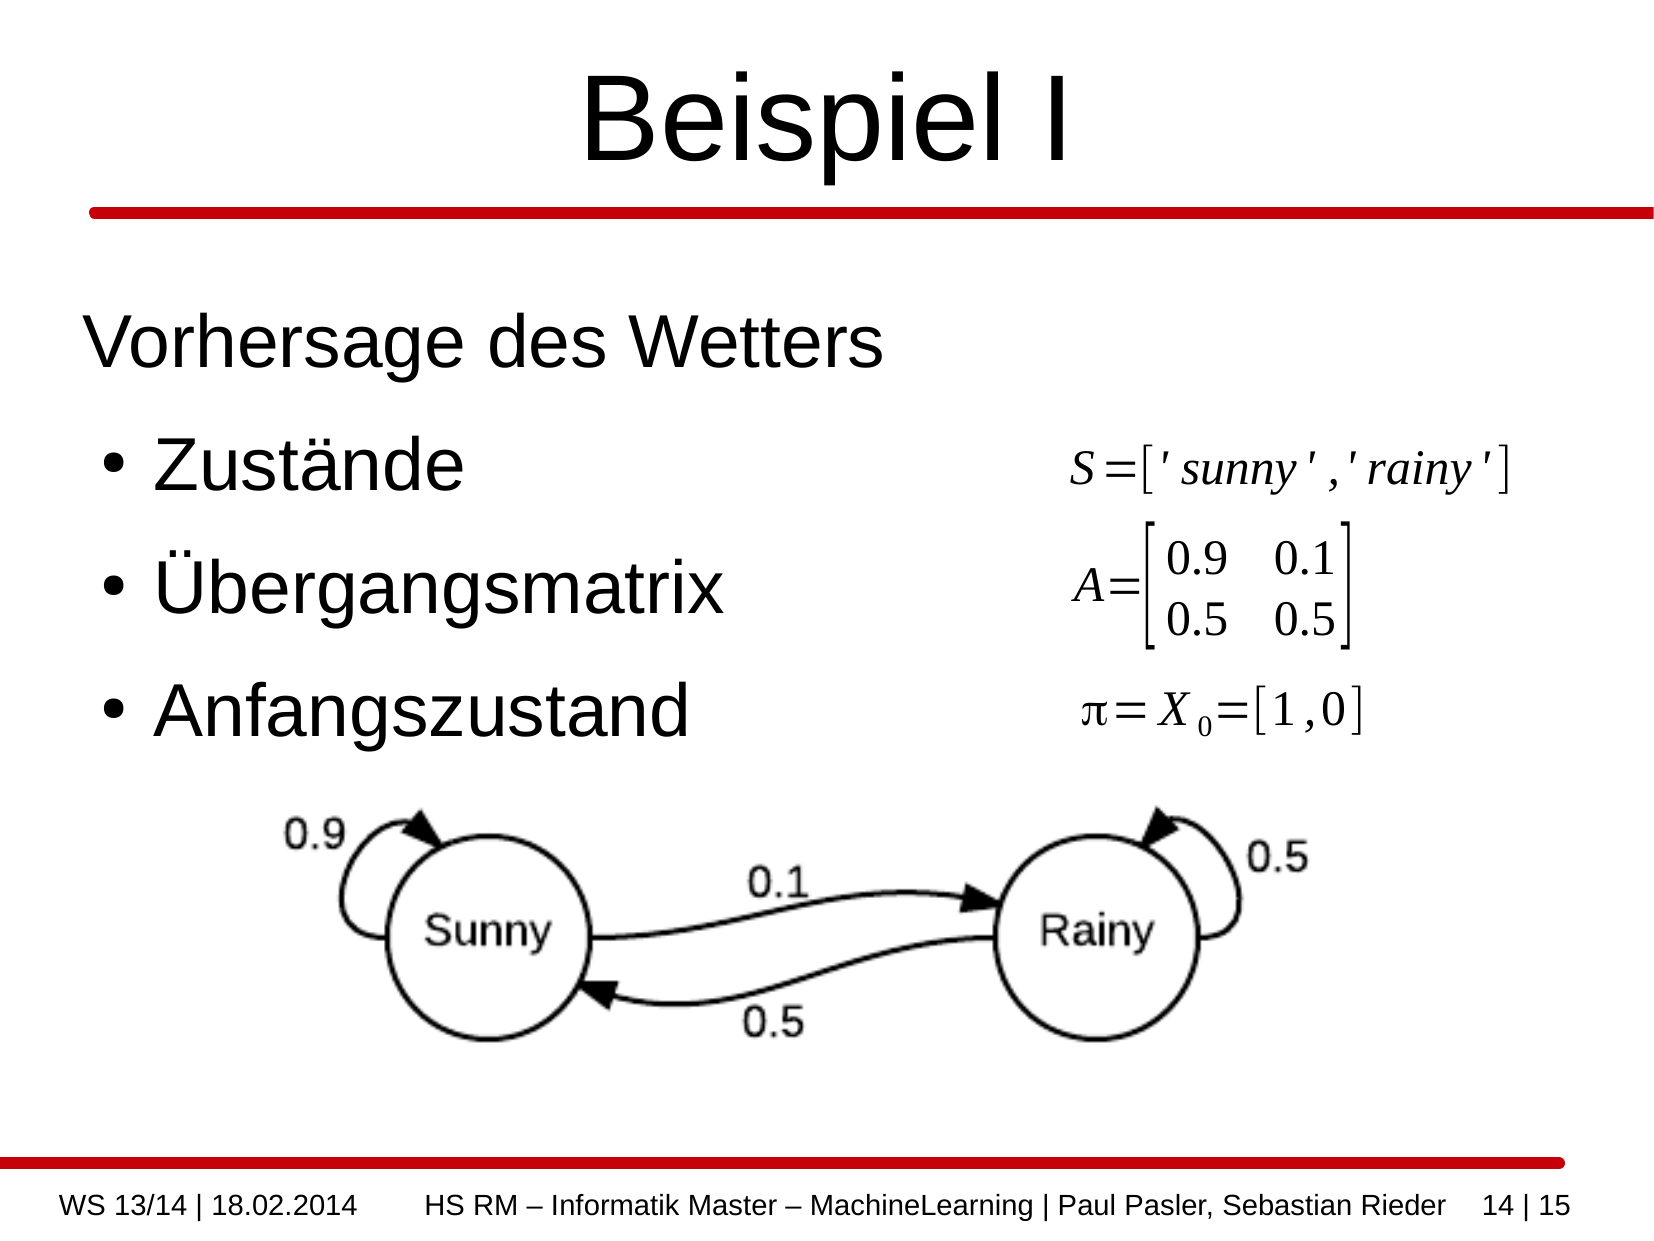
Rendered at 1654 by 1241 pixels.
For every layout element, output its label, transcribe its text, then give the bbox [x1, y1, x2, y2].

picture [269, 1019, 1323, 1063]
chart [1062, 519, 1366, 653]
list Vorhersage des Wetters Zustände Übergangsmatrix Anfangszustand [82, 299, 1571, 1019]
title Beispiel I [82, 47, 1571, 189]
chart [1074, 680, 1371, 745]
chart [1062, 439, 1518, 497]
